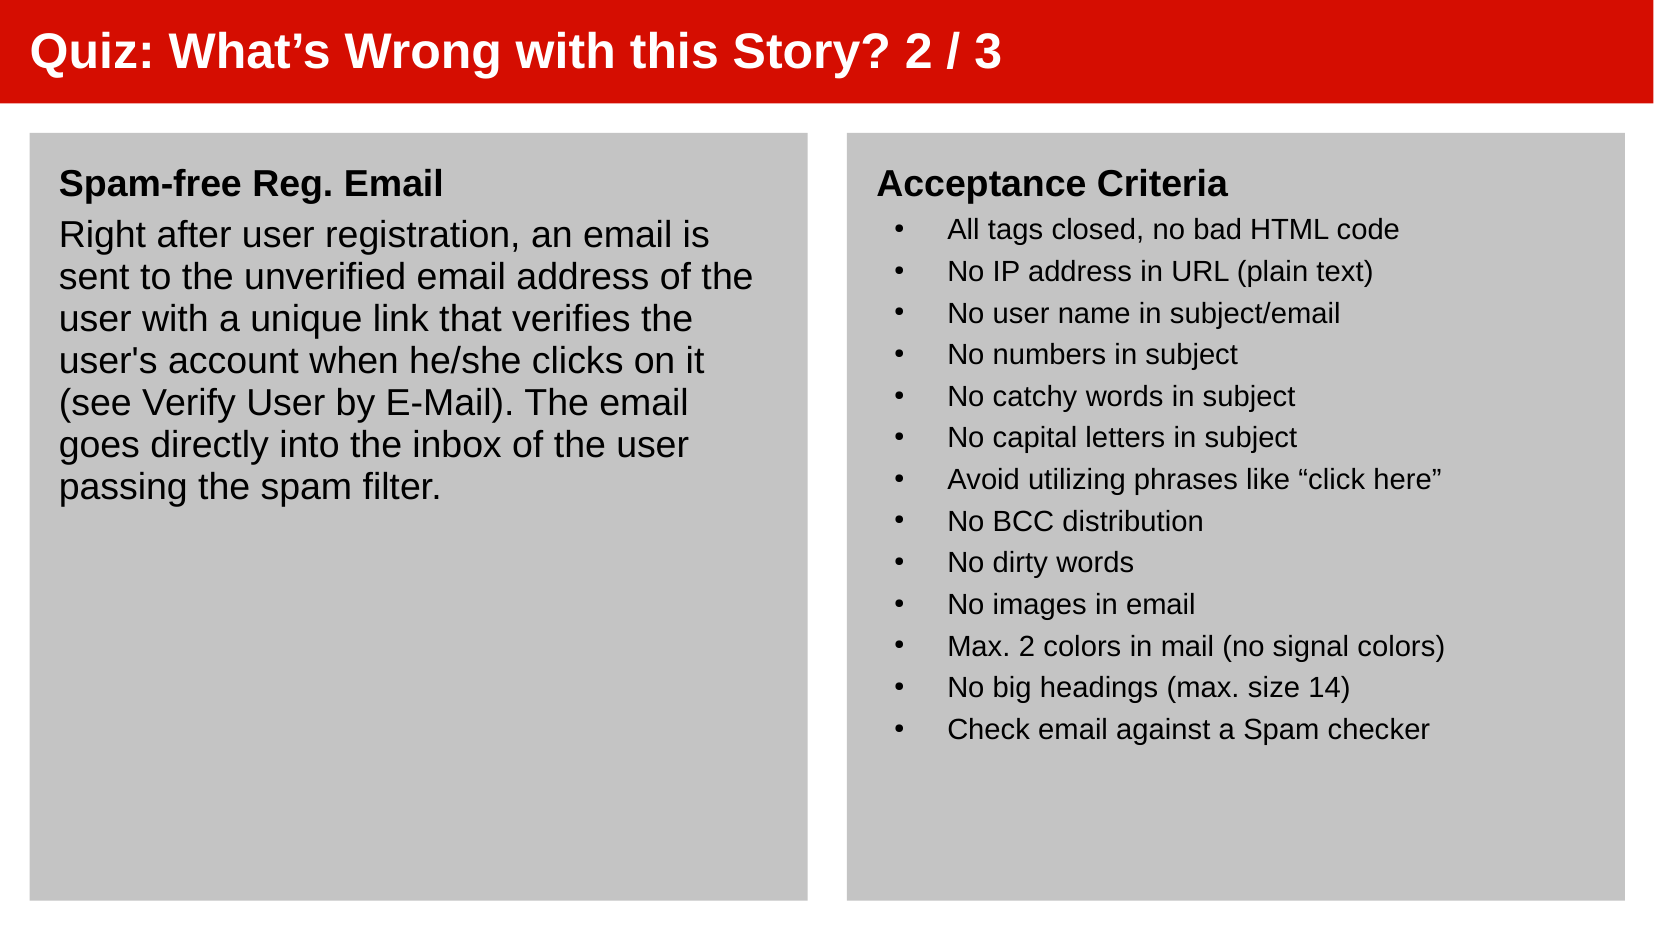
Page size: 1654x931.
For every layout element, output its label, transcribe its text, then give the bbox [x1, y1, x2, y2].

title Quiz: What’s Wrong with this Story? 2 / 3 [0, 0, 1654, 104]
list Spam-free Reg. Email Right after user registration, an email is sent to the unverified email address of the user with a unique link that verifies the user's account when he/she clicks on it (see Verify User by E-Mail). The email goes directly into the inbox of the user passing the spam filter. [29, 132, 808, 901]
list Acceptance Criteria All tags closed, no bad HTML code No IP address in URL (plain text) No user name in subject/email No numbers in subject No catchy words in subject No capital letters in subject Avoid utilizing phrases like “click here” No BCC distribution No dirty words No images in email Max. 2 colors in mail (no signal colors) No big headings (max. size 14) Check email against a Spam checker [846, 132, 1625, 901]
